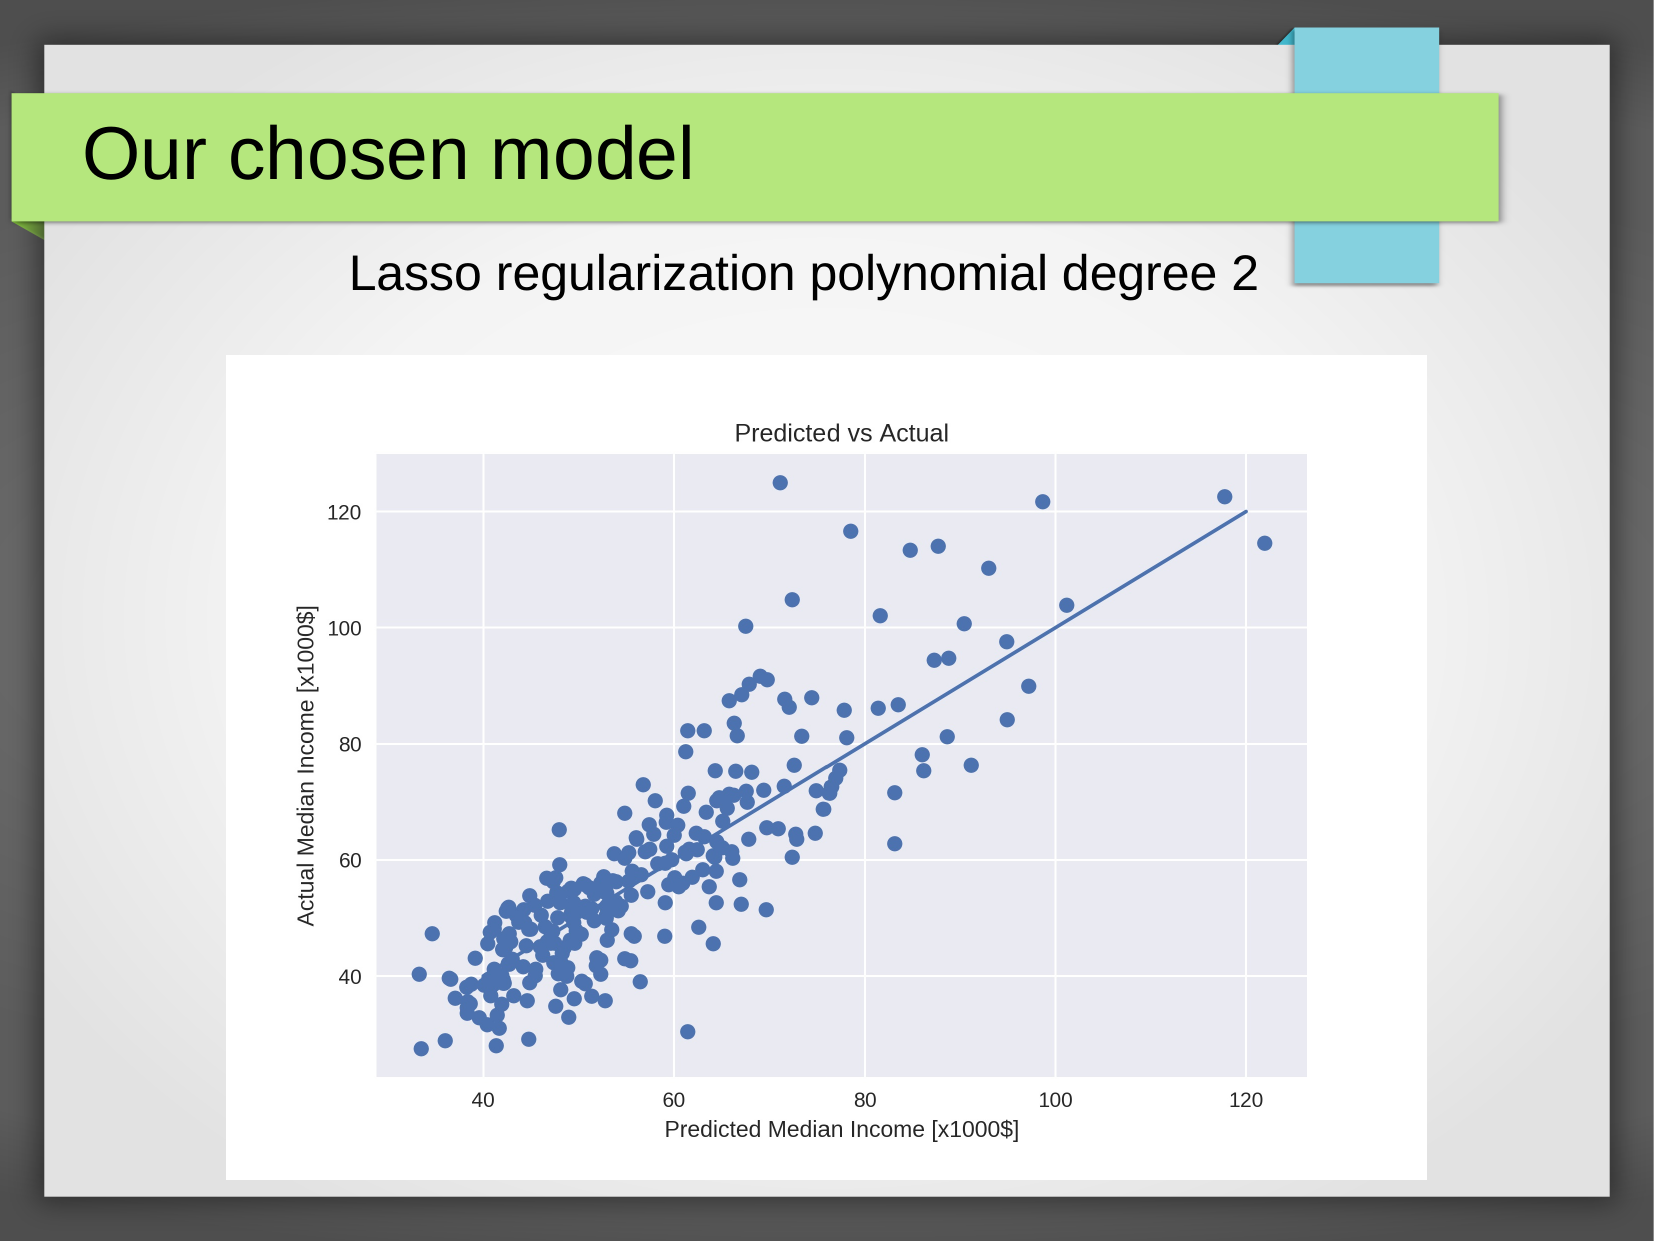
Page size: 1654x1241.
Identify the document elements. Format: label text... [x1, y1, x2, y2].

subtitle Lasso regularization polynomial degree 2 [60, 81, 1549, 801]
picture [0, 0, 1654, 1241]
